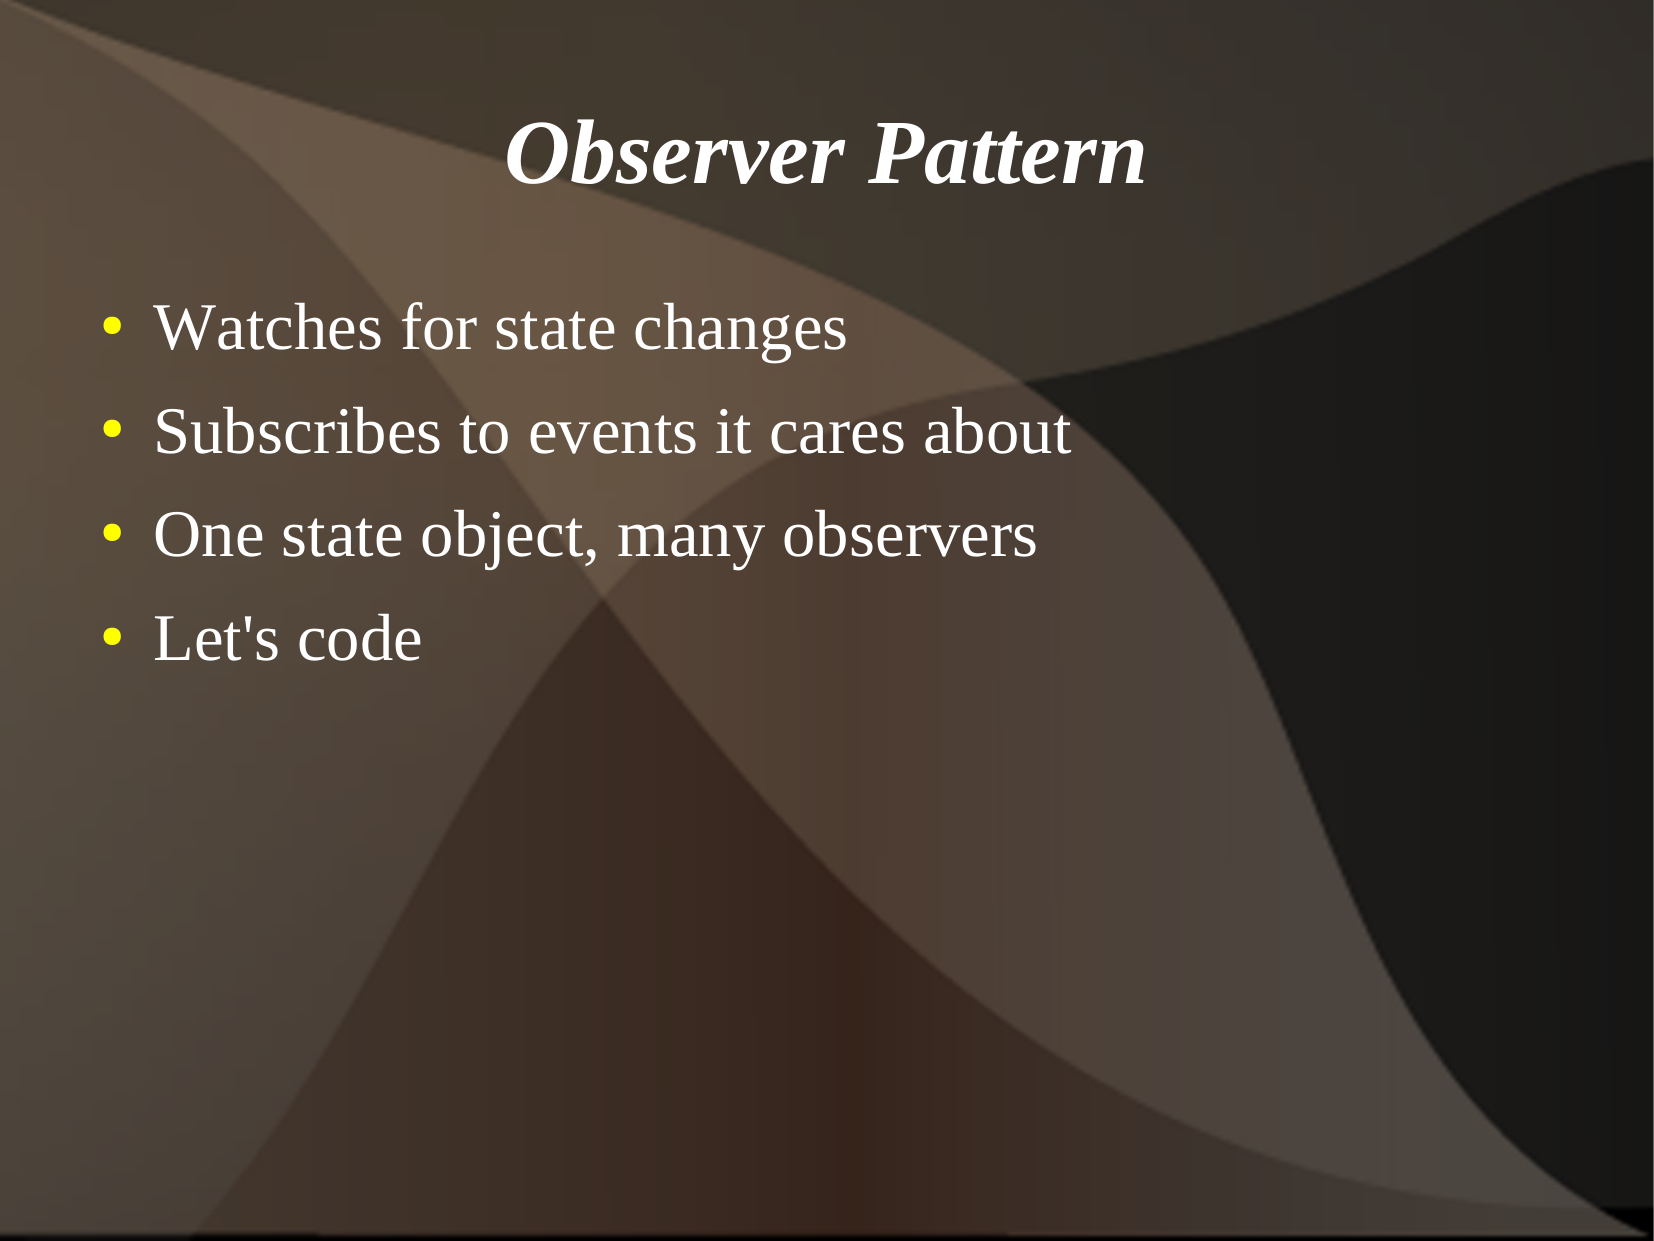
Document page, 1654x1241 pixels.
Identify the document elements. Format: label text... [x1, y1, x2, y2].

picture [0, 0, 1654, 1241]
list Watches for state changes Subscribes to events it cares about One state object, many observers Let's code [82, 290, 1571, 1109]
title Observer Pattern [82, 49, 1571, 257]
